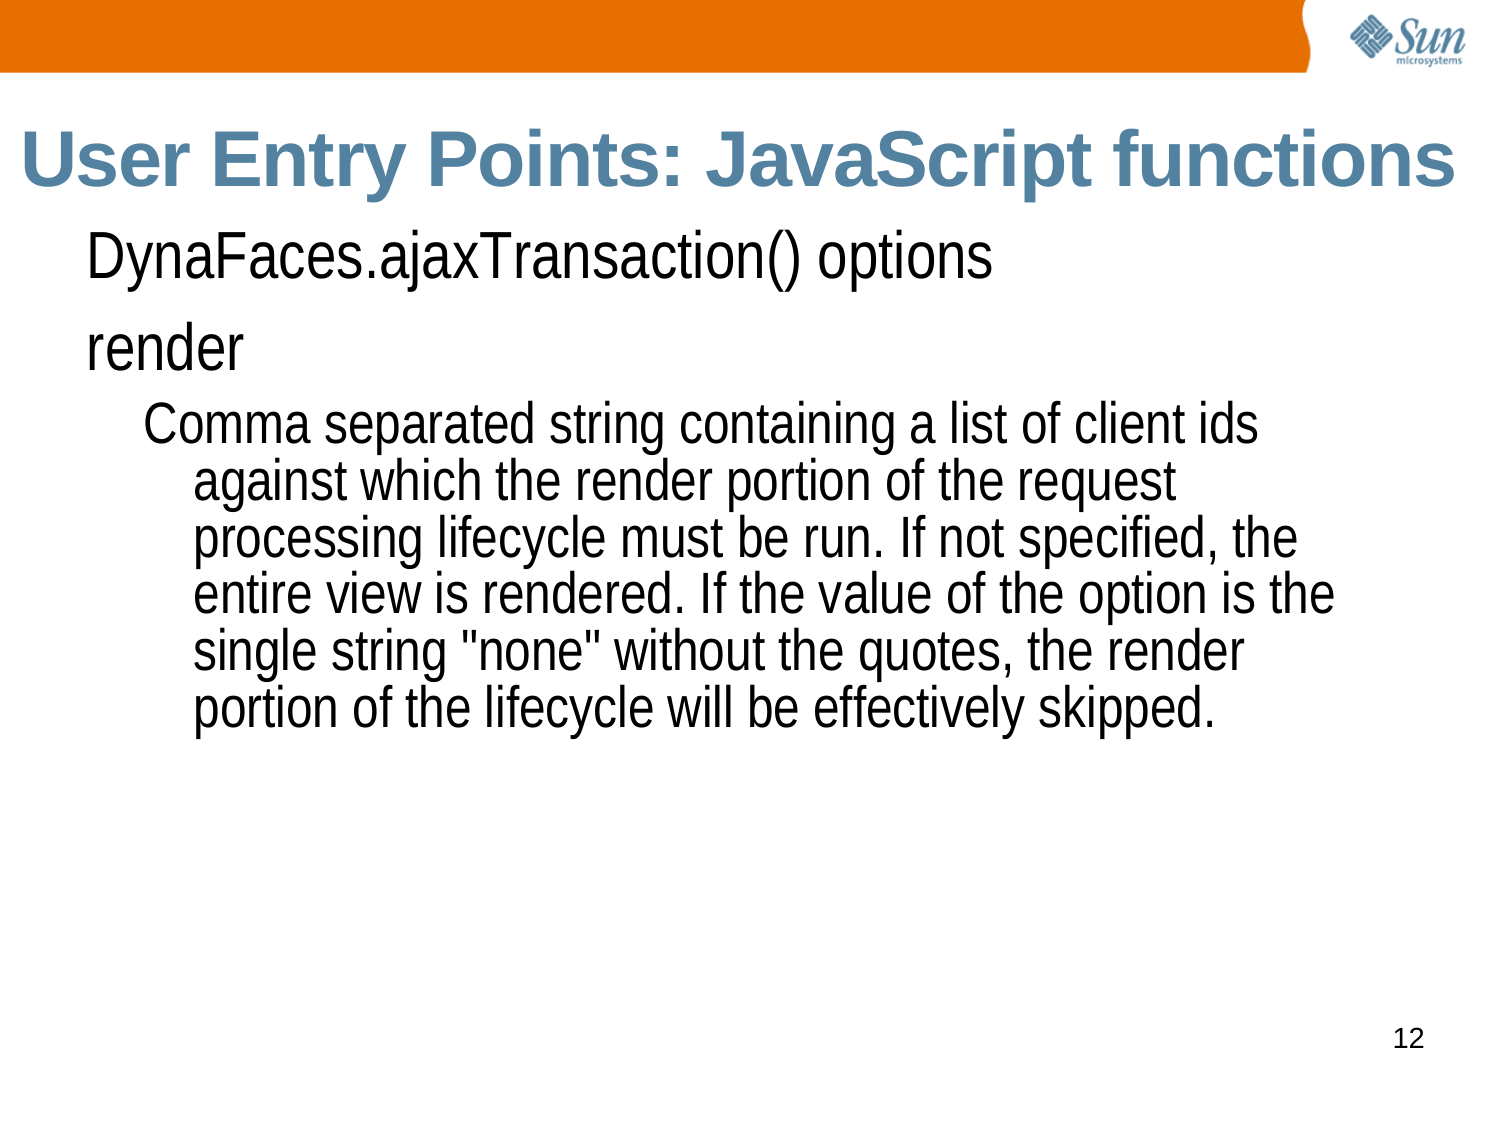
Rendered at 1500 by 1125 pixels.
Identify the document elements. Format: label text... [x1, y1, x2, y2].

title User Entry Points: JavaScript functions [19, 122, 1488, 228]
list DynaFaces.ajaxTransaction() options render Comma separated string containing a list of client ids against which the render portion of the request processing lifecycle must be run. If not specified, the entire view is rendered. If the value of the option is the single string "none" without the quotes, the render portion of the lifecycle will be effectively skipped. [67, 226, 1405, 920]
picture [0, 0, 1500, 75]
